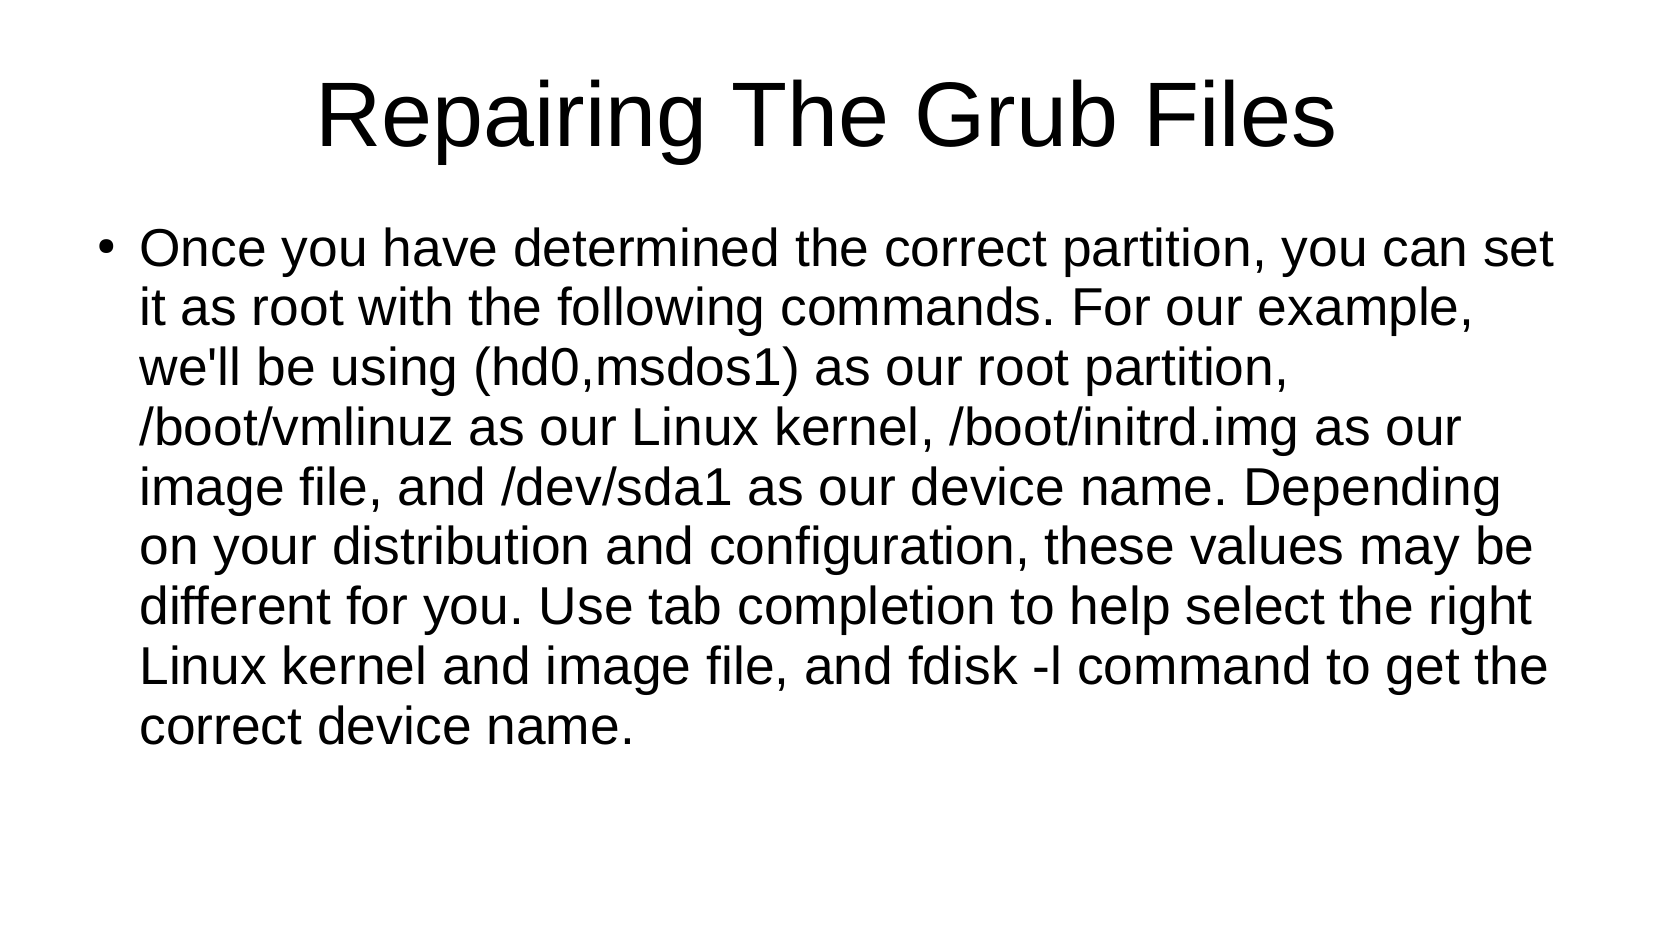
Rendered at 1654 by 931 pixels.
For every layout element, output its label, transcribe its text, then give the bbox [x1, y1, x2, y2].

title Repairing The Grub Files [82, 37, 1571, 193]
list Once you have determined the correct partition, you can set it as root with the following commands. For our example, we'll be using (hd0,msdos1) as our root partition, /boot/vmlinuz as our Linux kernel, /boot/initrd.img as our image file, and /dev/sda1 as our device name. Depending on your distribution and configuration, these values may be different for you. Use tab completion to help select the right Linux kernel and image file, and fdisk -l command to get the correct device name. [82, 217, 1571, 758]
